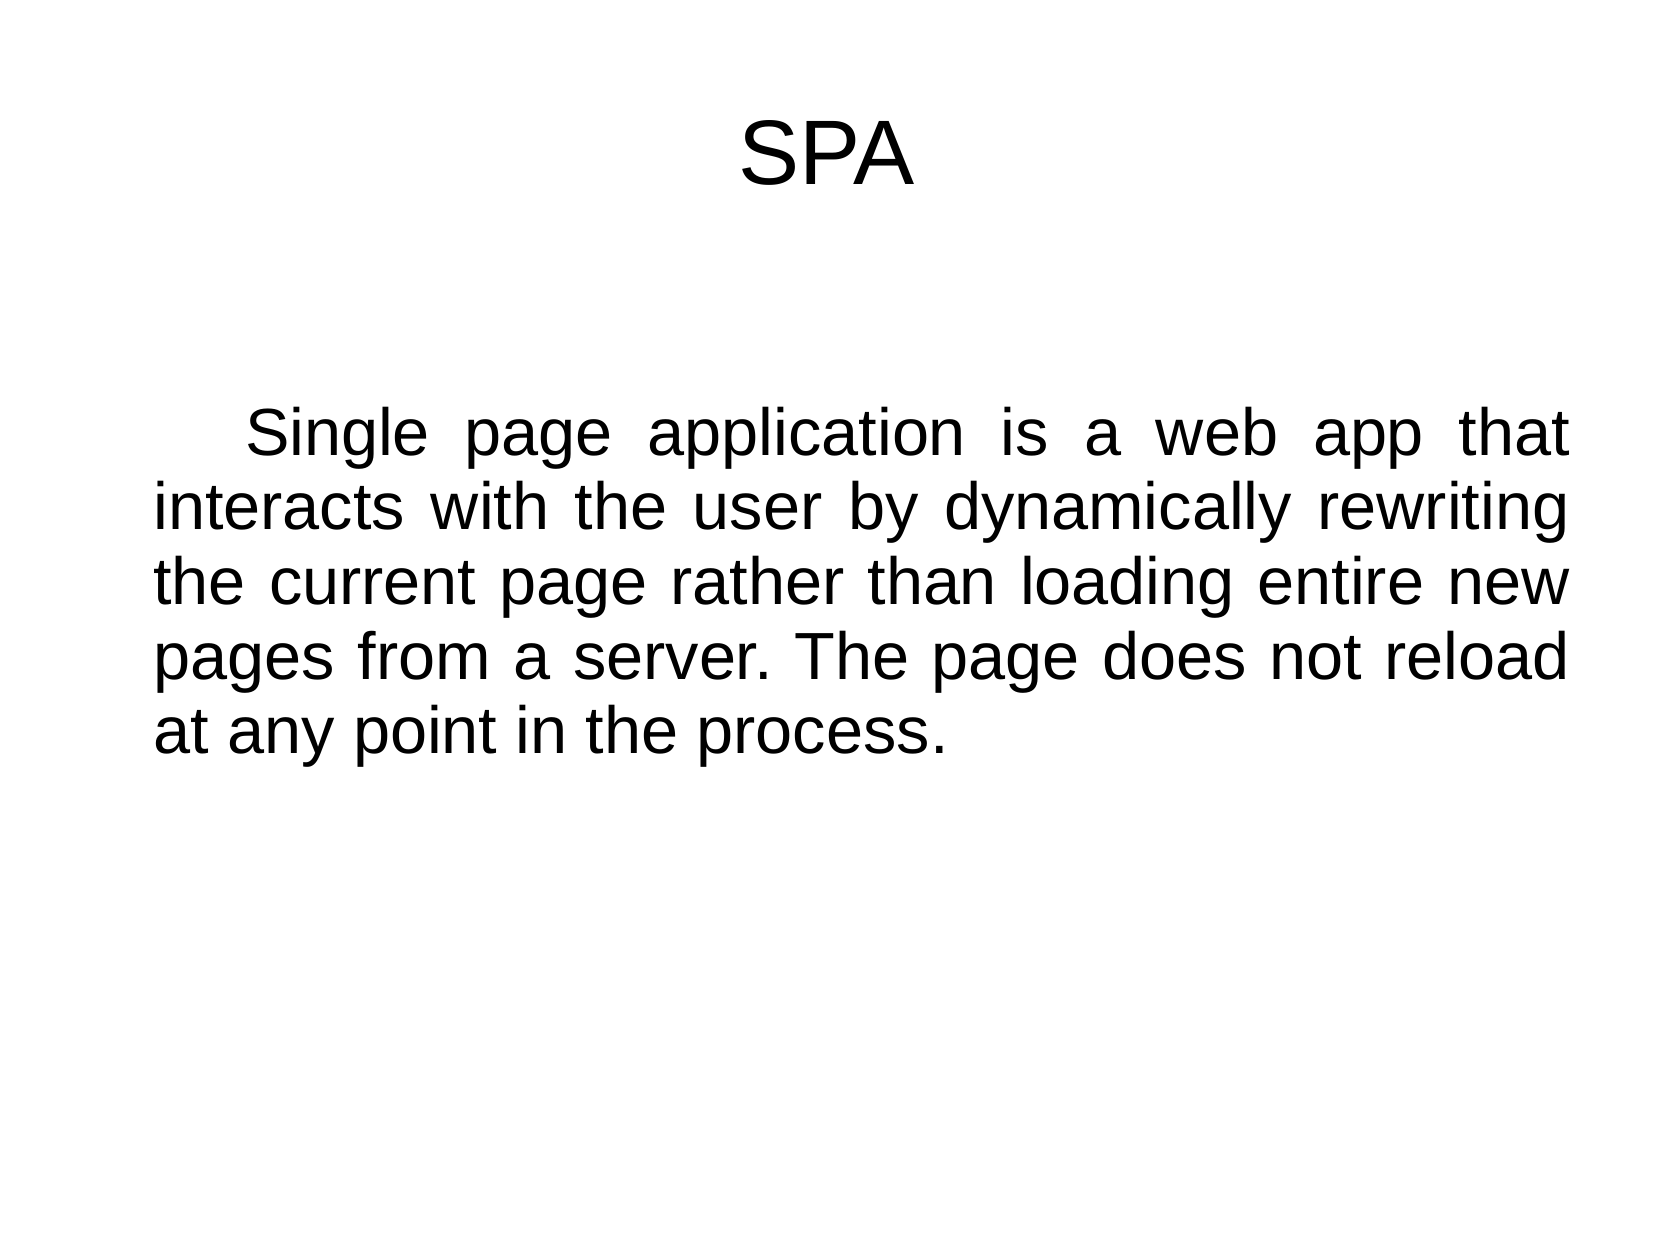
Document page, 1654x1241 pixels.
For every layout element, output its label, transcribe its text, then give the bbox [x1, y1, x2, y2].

title SPA [82, 49, 1571, 257]
list Single page application is a web app that interacts with the user by dynamically rewriting the current page rather than loading entire new pages from a server. The page does not reload at any point in the process. [82, 290, 1571, 1010]
